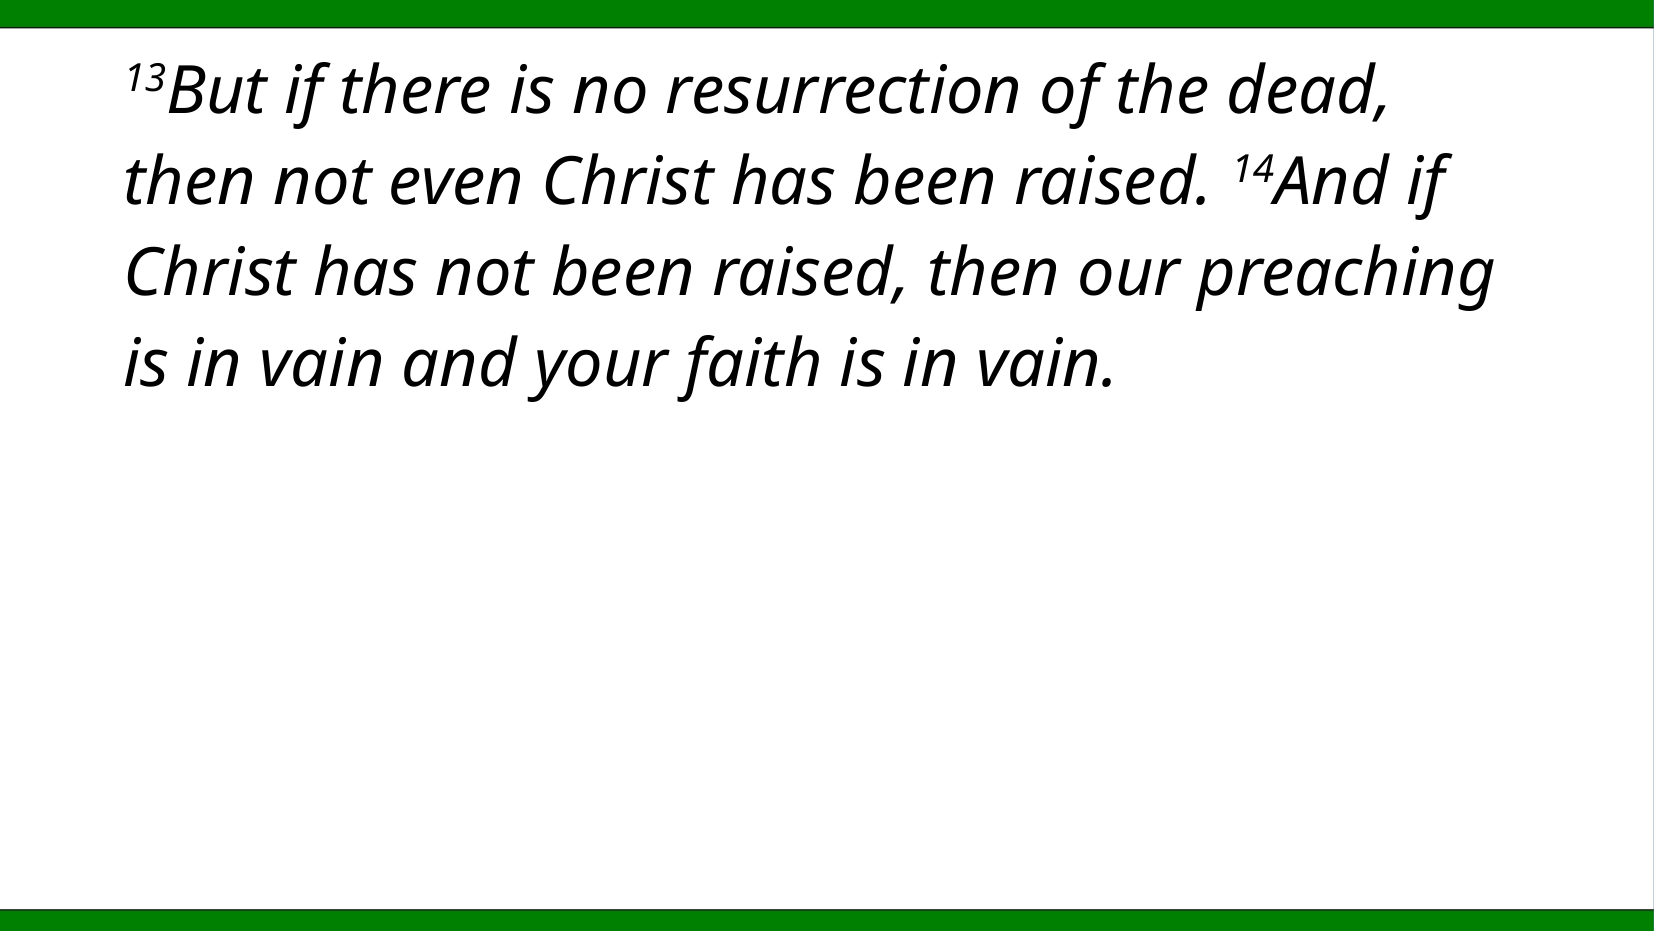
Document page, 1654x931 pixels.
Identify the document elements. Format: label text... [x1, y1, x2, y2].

picture [0, 0, 1654, 931]
text_box 13But if there is no resurrection of the dead, then not even Christ has been raised. 14And if Christ has not been raised, then our preaching is in vain and your faith is in vain. [108, 35, 1546, 405]
